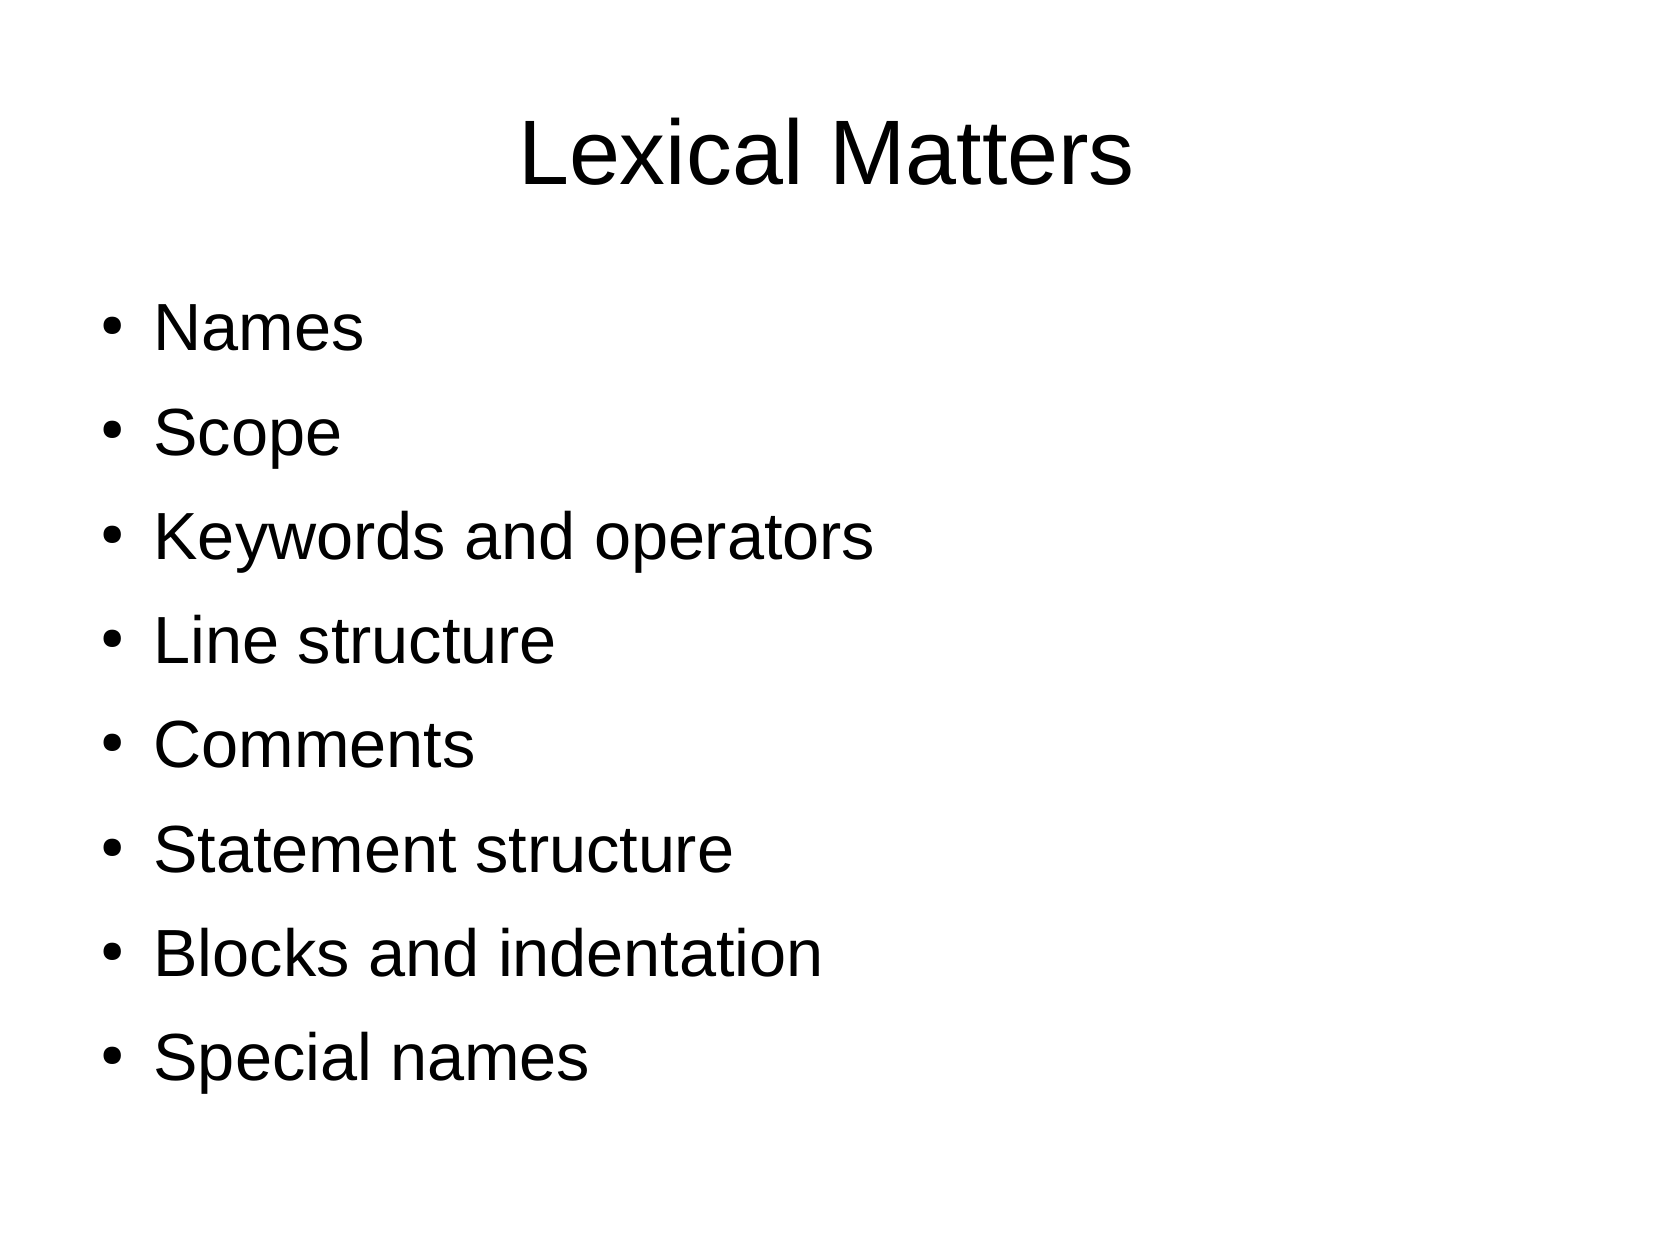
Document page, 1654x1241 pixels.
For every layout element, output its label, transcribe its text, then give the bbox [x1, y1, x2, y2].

title Lexical Matters [82, 49, 1571, 257]
list Names Scope Keywords and operators Line structure Comments Statement structure Blocks and indentation Special names [82, 290, 1571, 1109]
